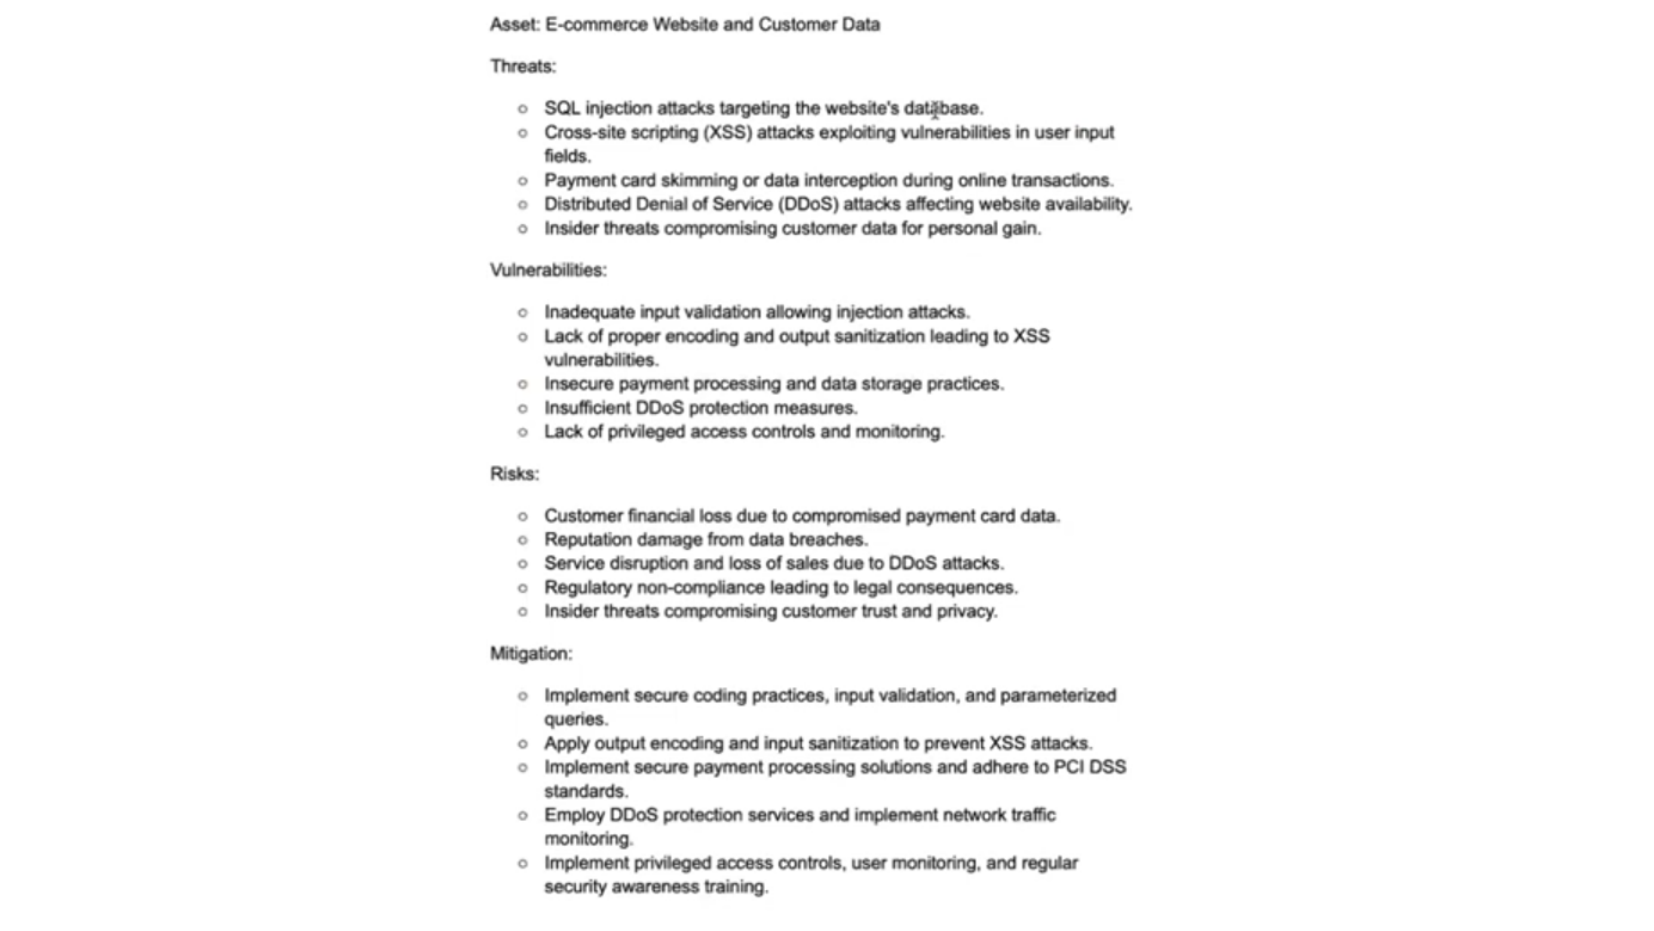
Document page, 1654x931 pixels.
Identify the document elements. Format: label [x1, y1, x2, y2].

picture [483, 1, 1170, 931]
